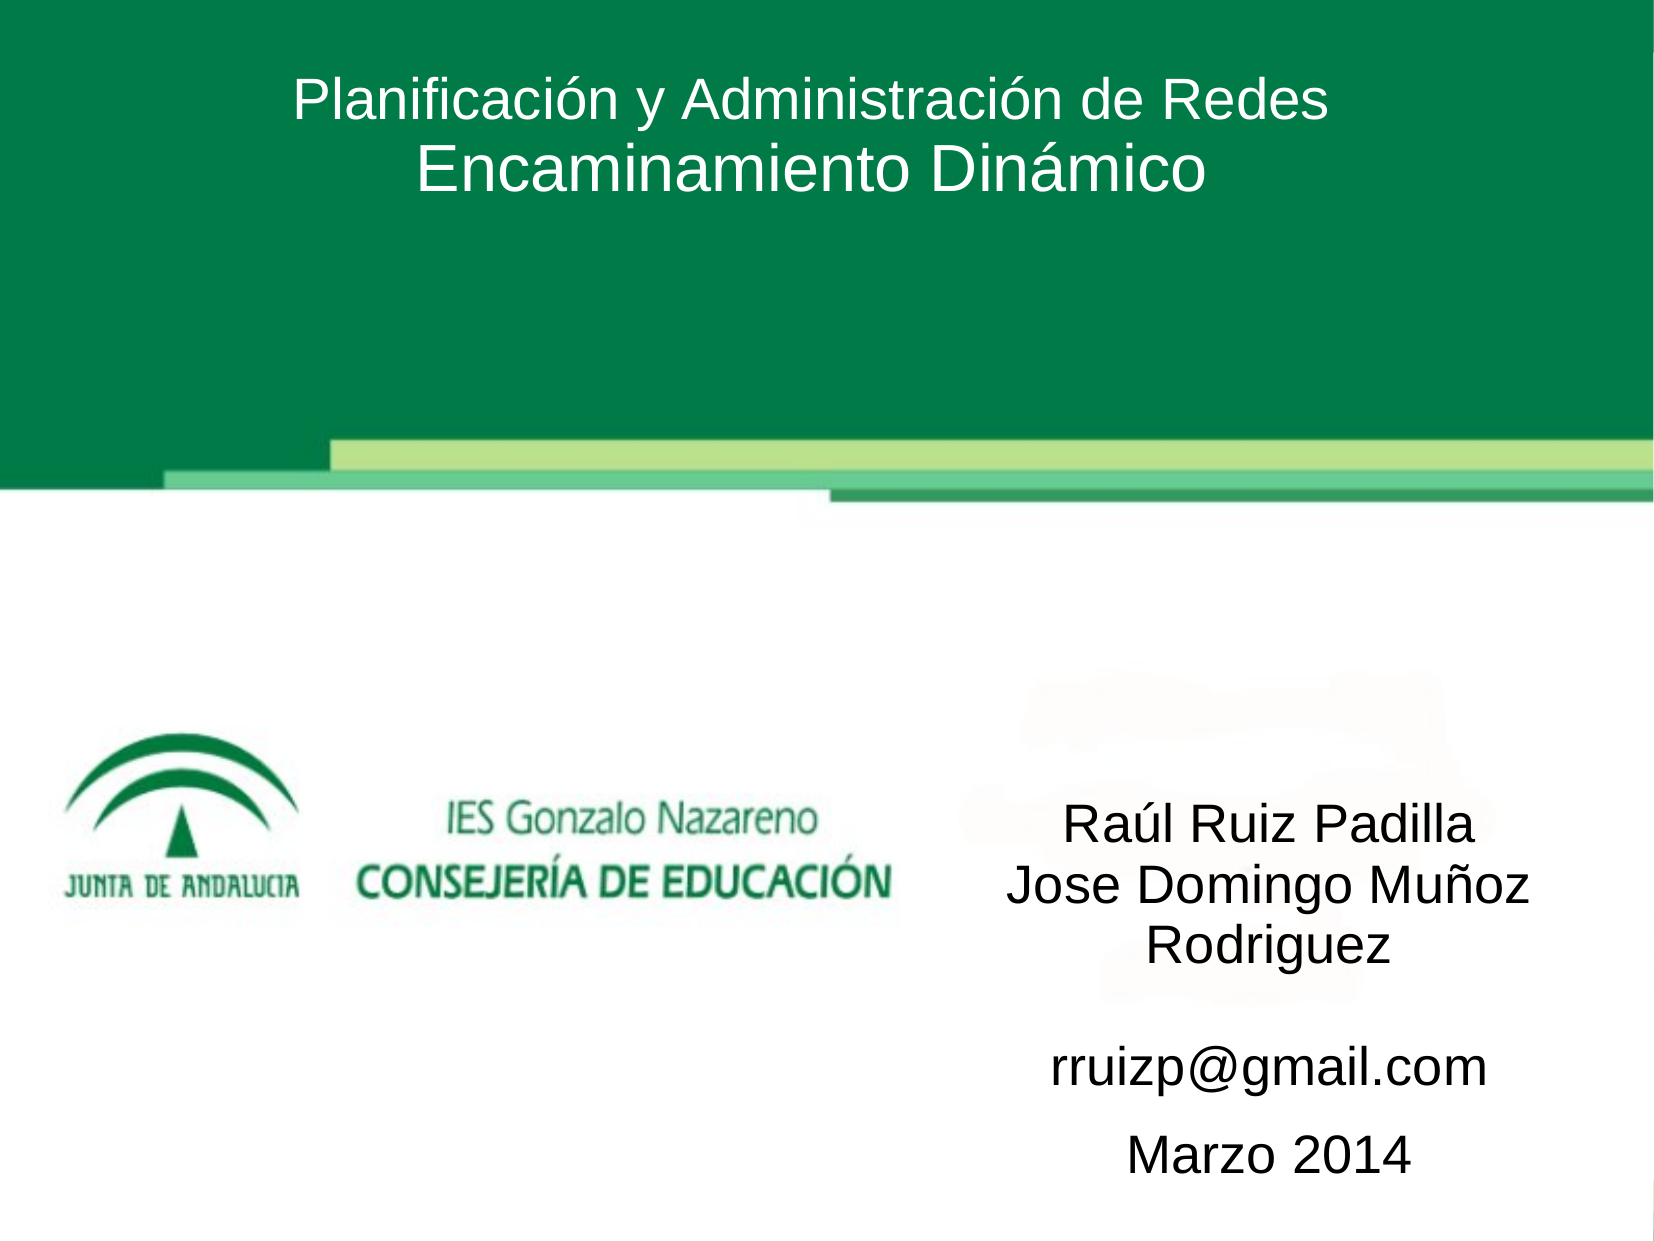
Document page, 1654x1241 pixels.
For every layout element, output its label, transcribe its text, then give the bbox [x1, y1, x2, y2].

text_box Planificación y Administración de Redes Encaminamiento Dinámico [0, 59, 1625, 214]
text_box Raúl Ruiz Padilla Jose Domingo Muñoz Rodriguez rruizp@gmail.com Marzo 2014 [885, 712, 1654, 1224]
picture [0, 0, 1654, 1241]
